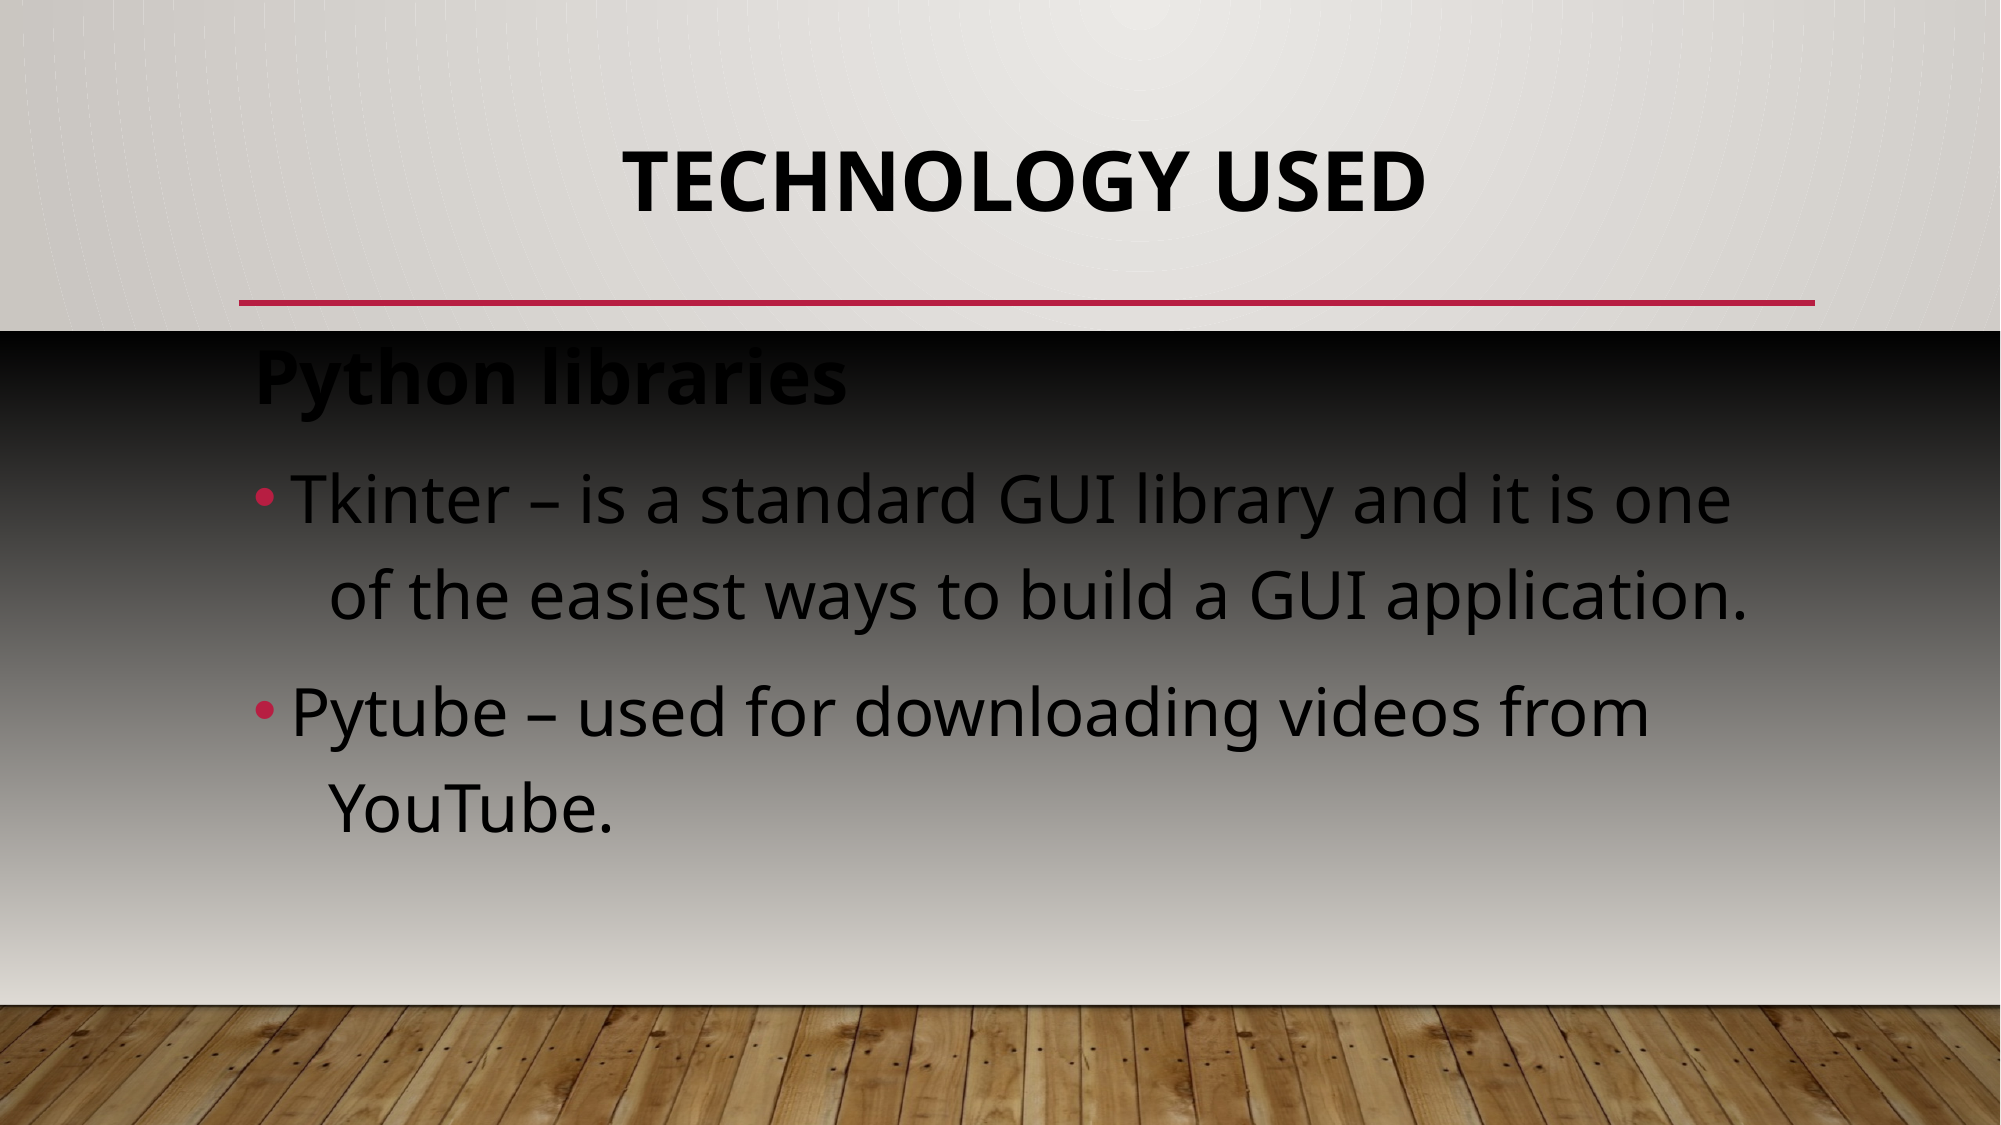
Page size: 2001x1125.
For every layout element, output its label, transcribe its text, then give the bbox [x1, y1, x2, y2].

list Python libraries Tkinter – is a standard GUI library and it is one of the easiest ways to build a GUI application. Pytube – used for downloading videos from YouTube. [238, 304, 1814, 978]
title TECHNOLOGY USED [238, 131, 1814, 304]
